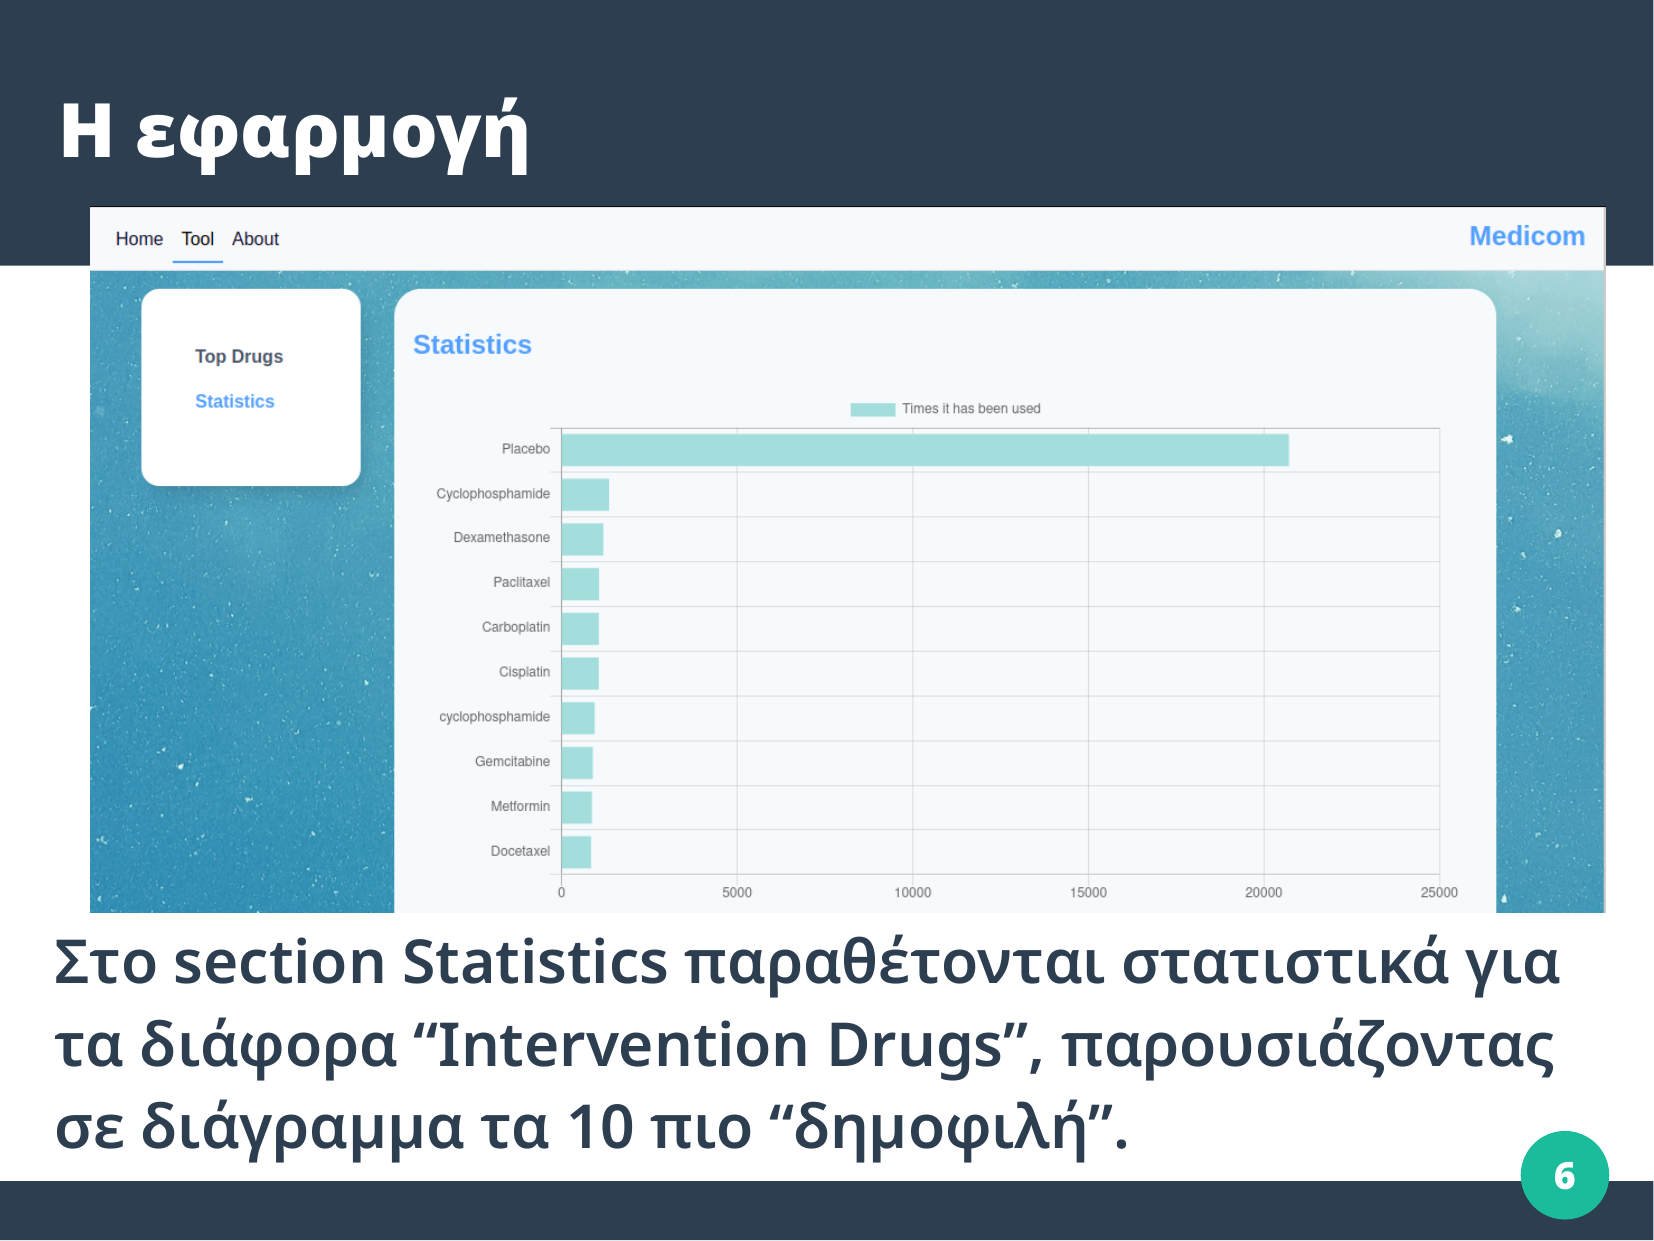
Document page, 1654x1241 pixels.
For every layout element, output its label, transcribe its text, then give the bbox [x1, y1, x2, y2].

list Στο section Statistics παραθέτονται στατιστικά για τα διάφορα “Intervention Drugs”, παρουσιάζοντας σε διάγραμμα τα 10 πιο “δημοφιλή”. [54, 919, 1591, 1171]
picture [90, 206, 1606, 913]
title Η εφαρμογή [59, 49, 1595, 207]
